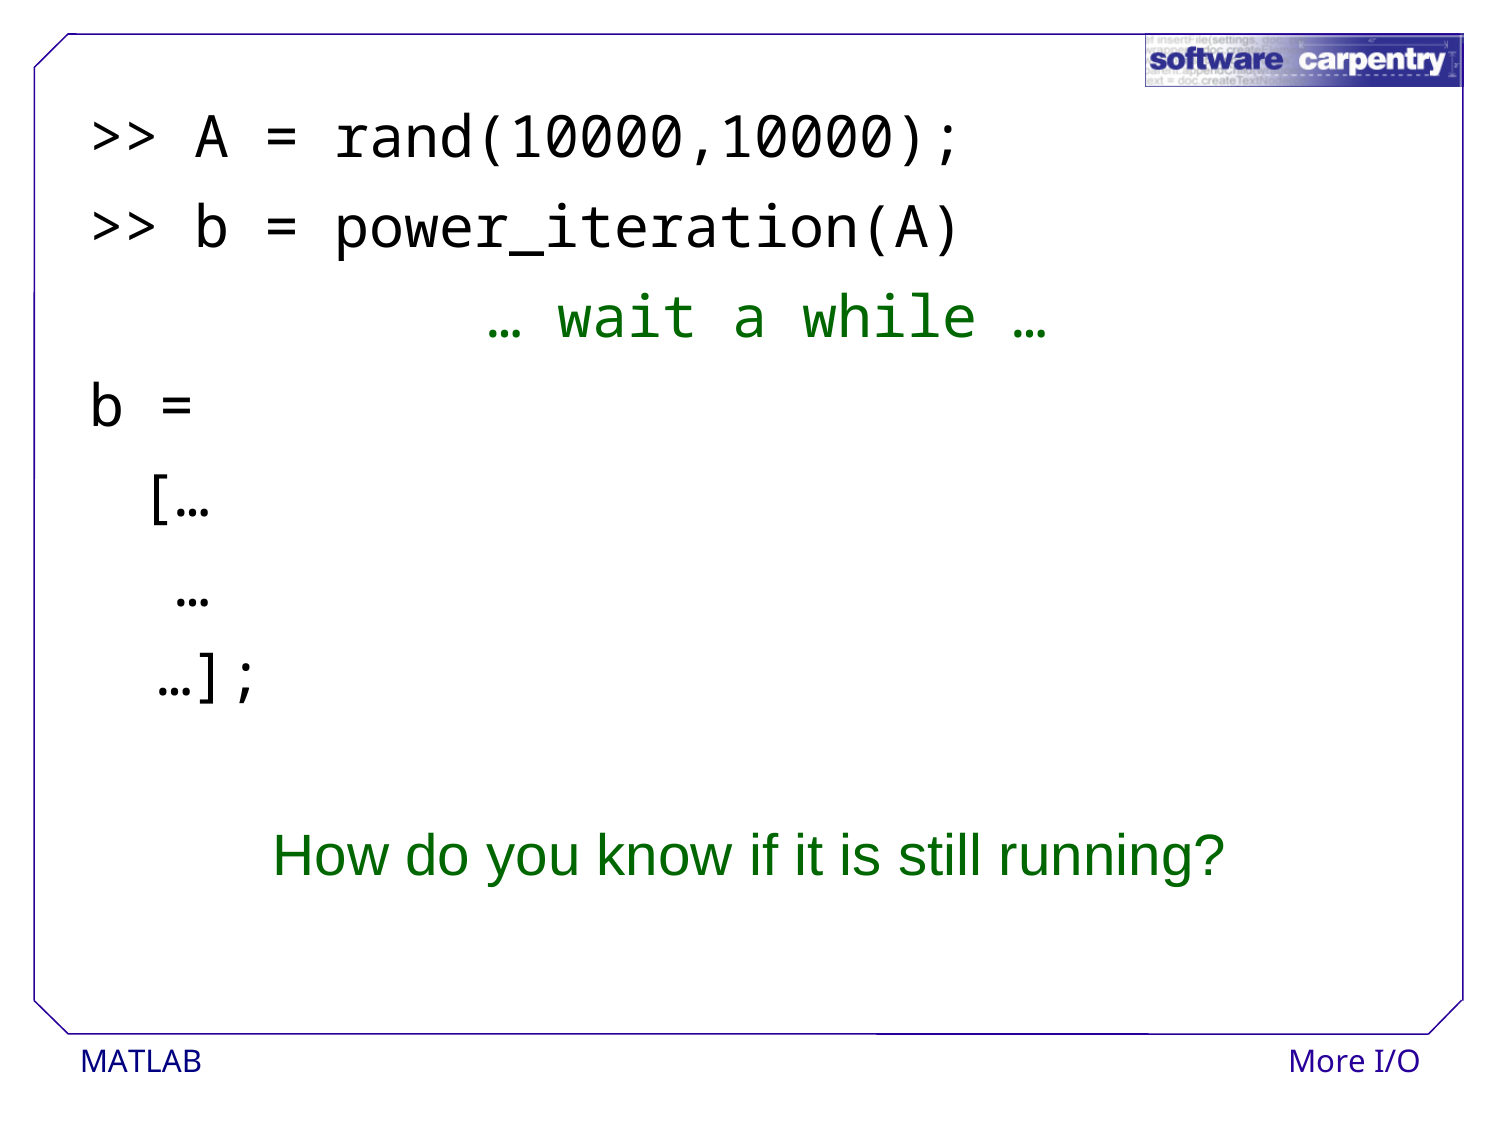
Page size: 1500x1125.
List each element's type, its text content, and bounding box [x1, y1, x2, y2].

picture [1145, 33, 1464, 87]
list >> A = rand(10000,10000); >> b = power_iteration(A) … wait a while … b = [… … …]; How do you know if it is still running? [75, 99, 1426, 1013]
